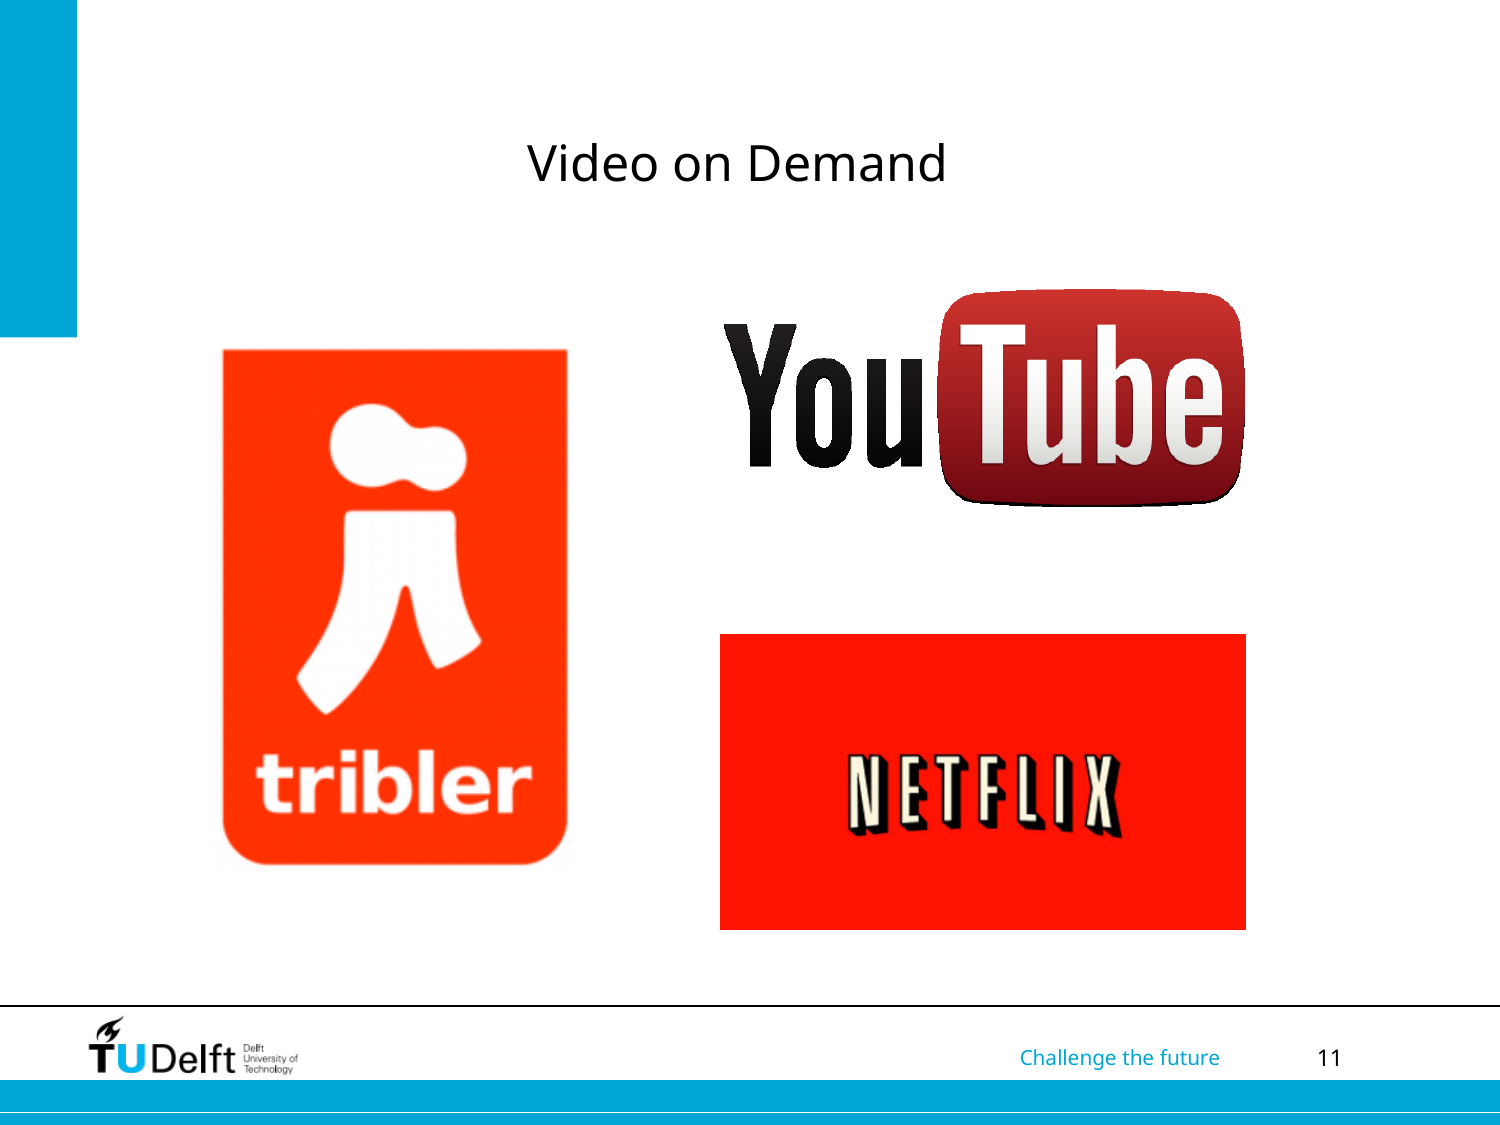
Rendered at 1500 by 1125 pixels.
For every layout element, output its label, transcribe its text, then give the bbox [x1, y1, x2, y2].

picture [720, 634, 1246, 931]
picture [720, 284, 1246, 507]
picture [209, 345, 573, 871]
title Video on Demand [150, 75, 1325, 250]
